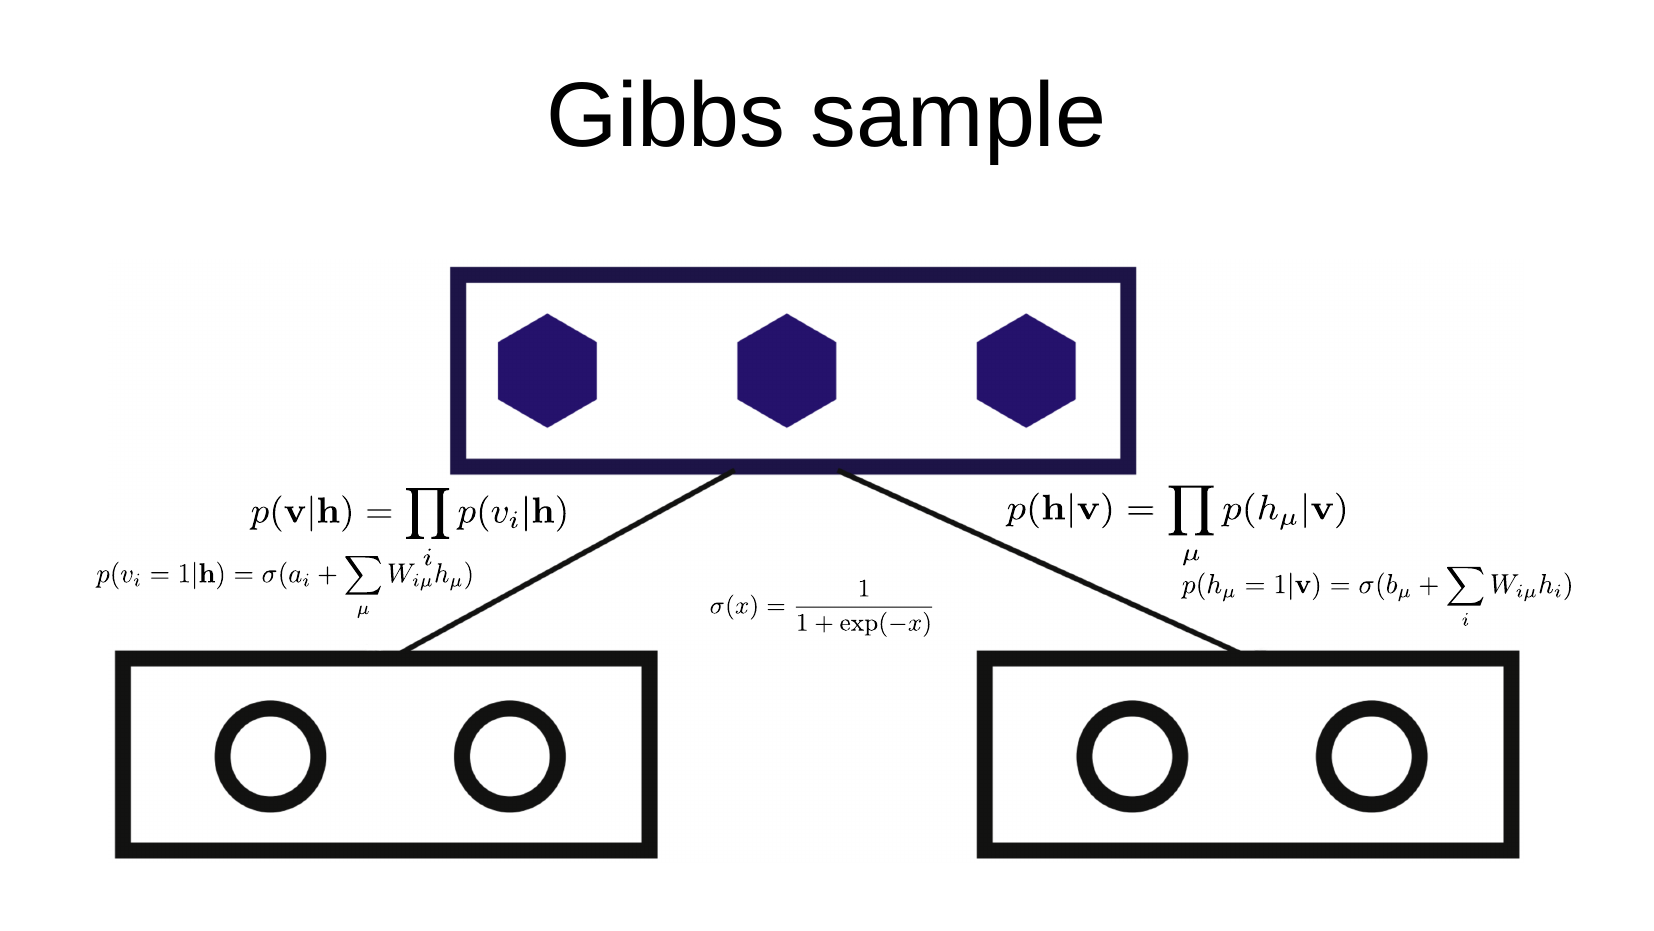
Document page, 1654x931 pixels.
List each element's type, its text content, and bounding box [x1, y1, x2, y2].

picture [94, 259, 1571, 863]
title Gibbs sample [82, 37, 1571, 193]
